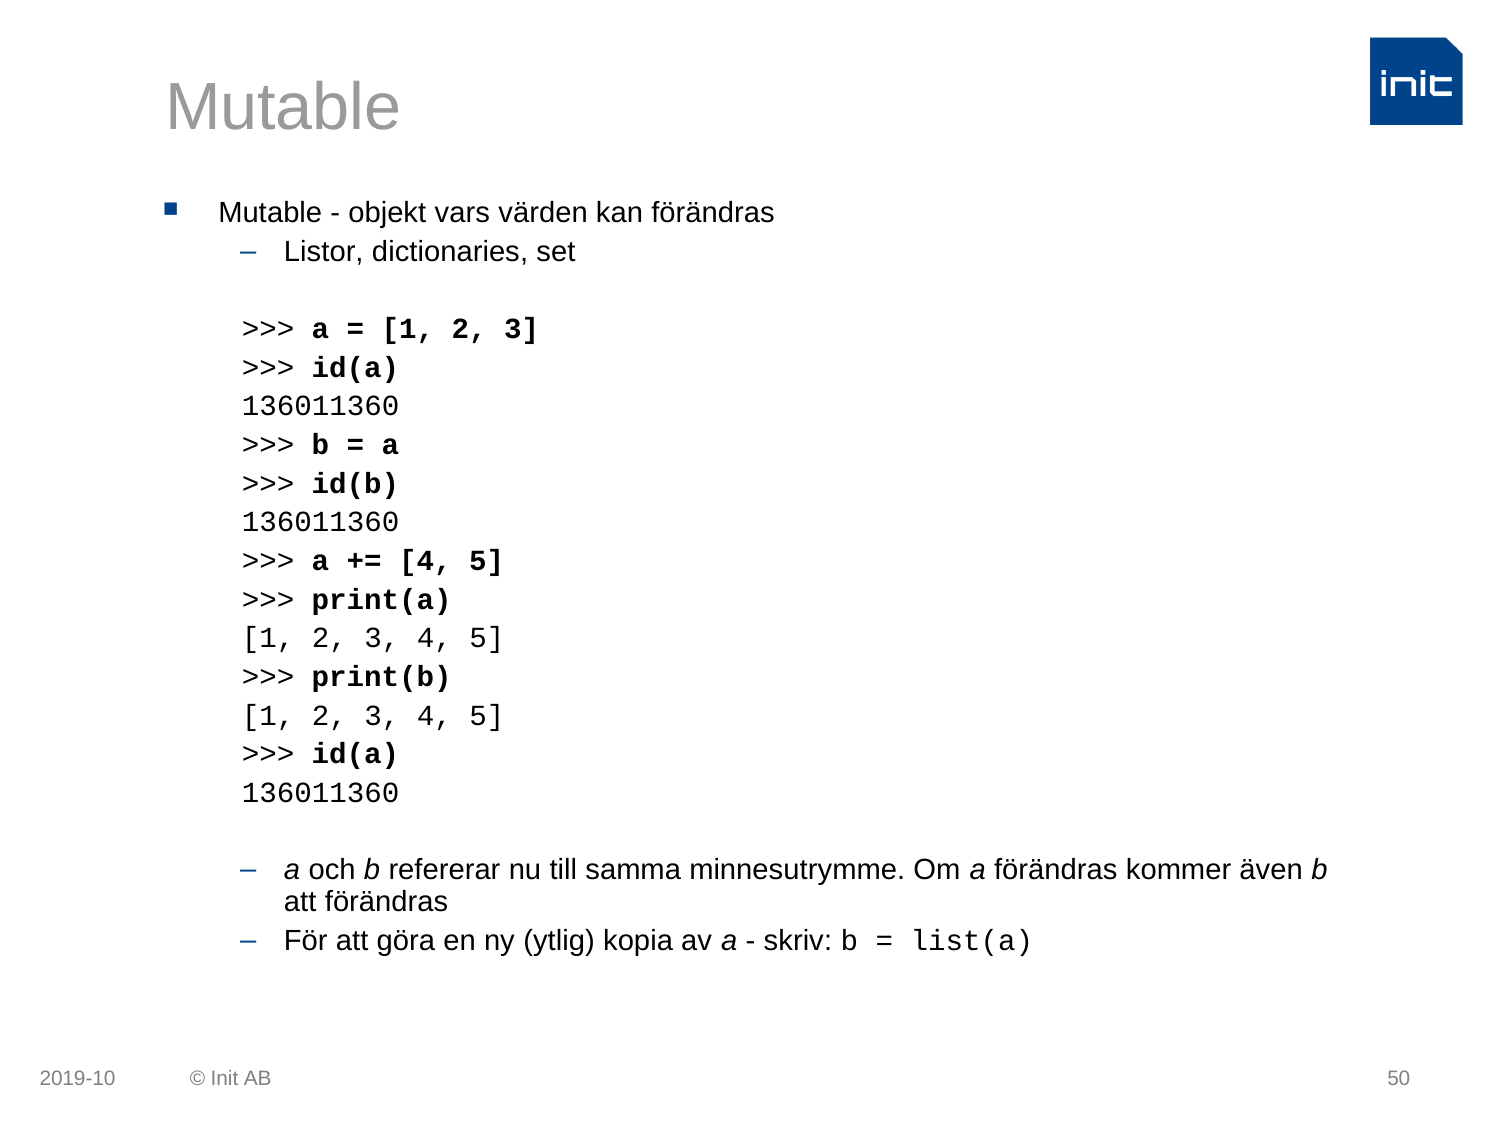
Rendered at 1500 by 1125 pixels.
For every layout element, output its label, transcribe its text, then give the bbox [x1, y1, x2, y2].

text_box © Init AB [174, 1037, 1326, 1098]
text_box <nummer> [1350, 1037, 1426, 1098]
text_box 2019-10 [24, 1037, 151, 1098]
picture [1370, 37, 1463, 125]
text_box Mutable [150, 0, 1351, 151]
text_box Mutable - objekt vars värden kan förändras Listor, dictionaries, set >>> a = [1, 2, 3] >>> id(a) 136011360 >>> b = a >>> id(b) 136011360 >>> a += [4, 5] >>> print(a) [1, 2, 3, 4, 5] >>> print(b) [1, 2, 3, 4, 5] >>> id(a) 136011360 a och b refererar nu till samma minnesutrymme. Om a förändras kommer även b att förändras För att göra en ny (ytlig) kopia av a - skriv: b = list(a) [150, 189, 1351, 1007]
